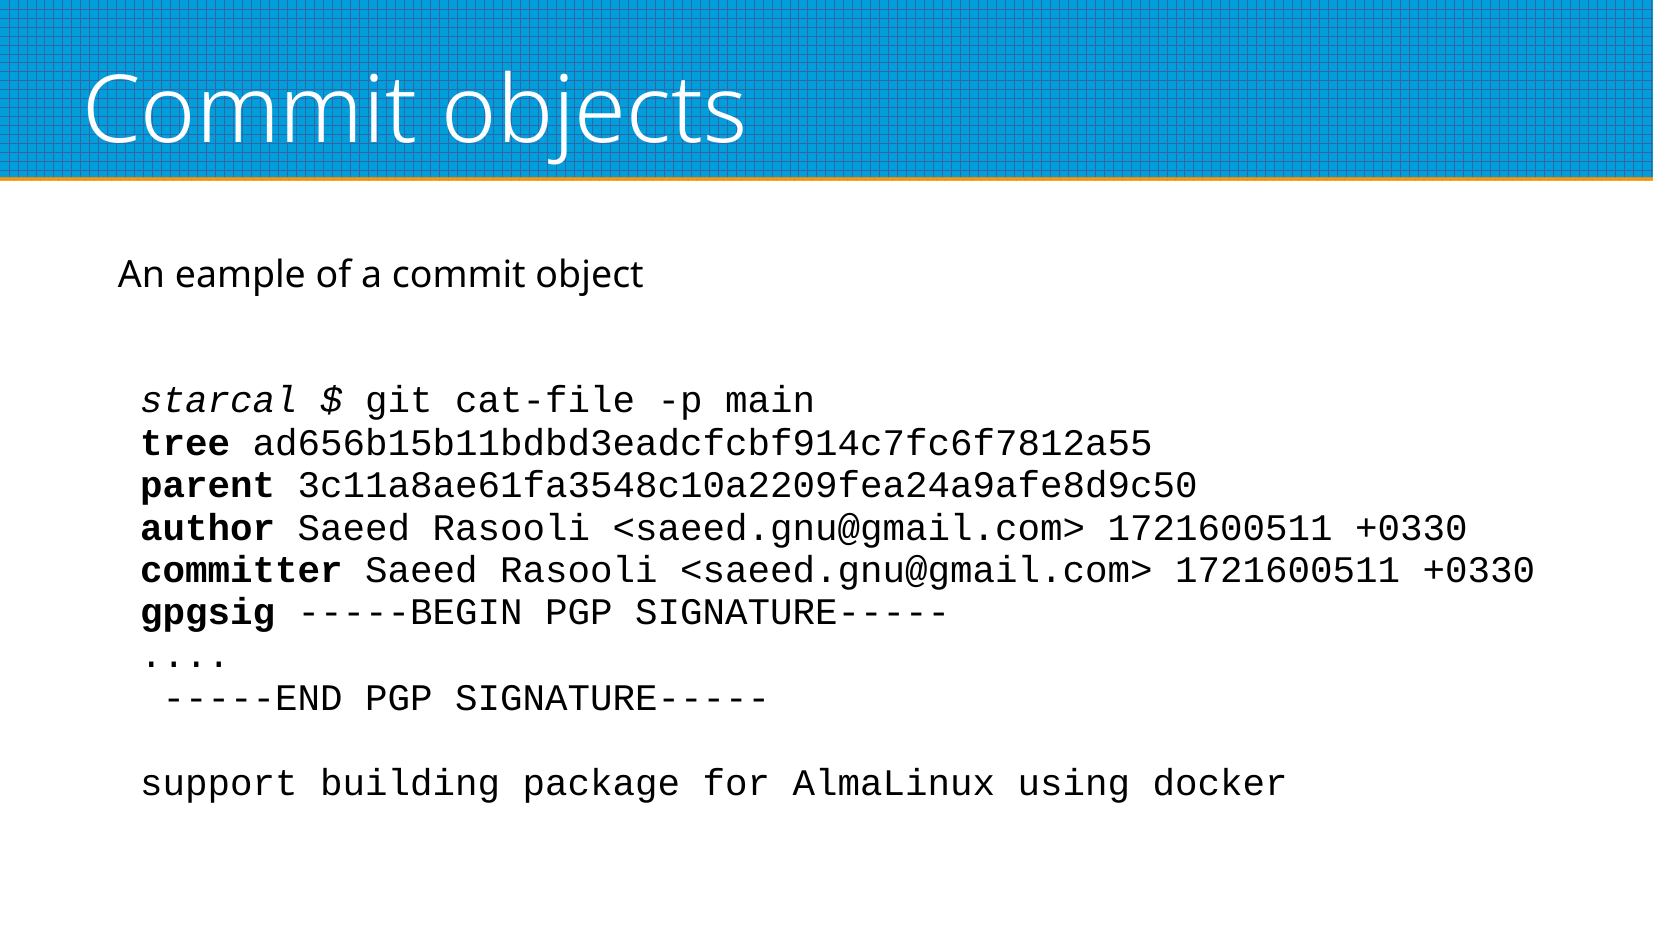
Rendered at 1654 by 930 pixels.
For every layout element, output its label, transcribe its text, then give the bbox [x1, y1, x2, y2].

text_box starcal $ git cat-file -p main tree ad656b15b11bdbd3eadcfcbf914c7fc6f7812a55 parent 3c11a8ae61fa3548c10a2209fea24a9afe8d9c50 author Saeed Rasooli <saeed.gnu@gmail.com> 1721600511 +0330 committer Saeed Rasooli <saeed.gnu@gmail.com> 1721600511 +0330 gpgsig -----BEGIN PGP SIGNATURE----- .... -----END PGP SIGNATURE----- support building package for AlmaLinux using docker [134, 375, 1541, 855]
text_box An eample of a commit object [111, 241, 647, 304]
title Commit objects [82, 14, 1571, 171]
